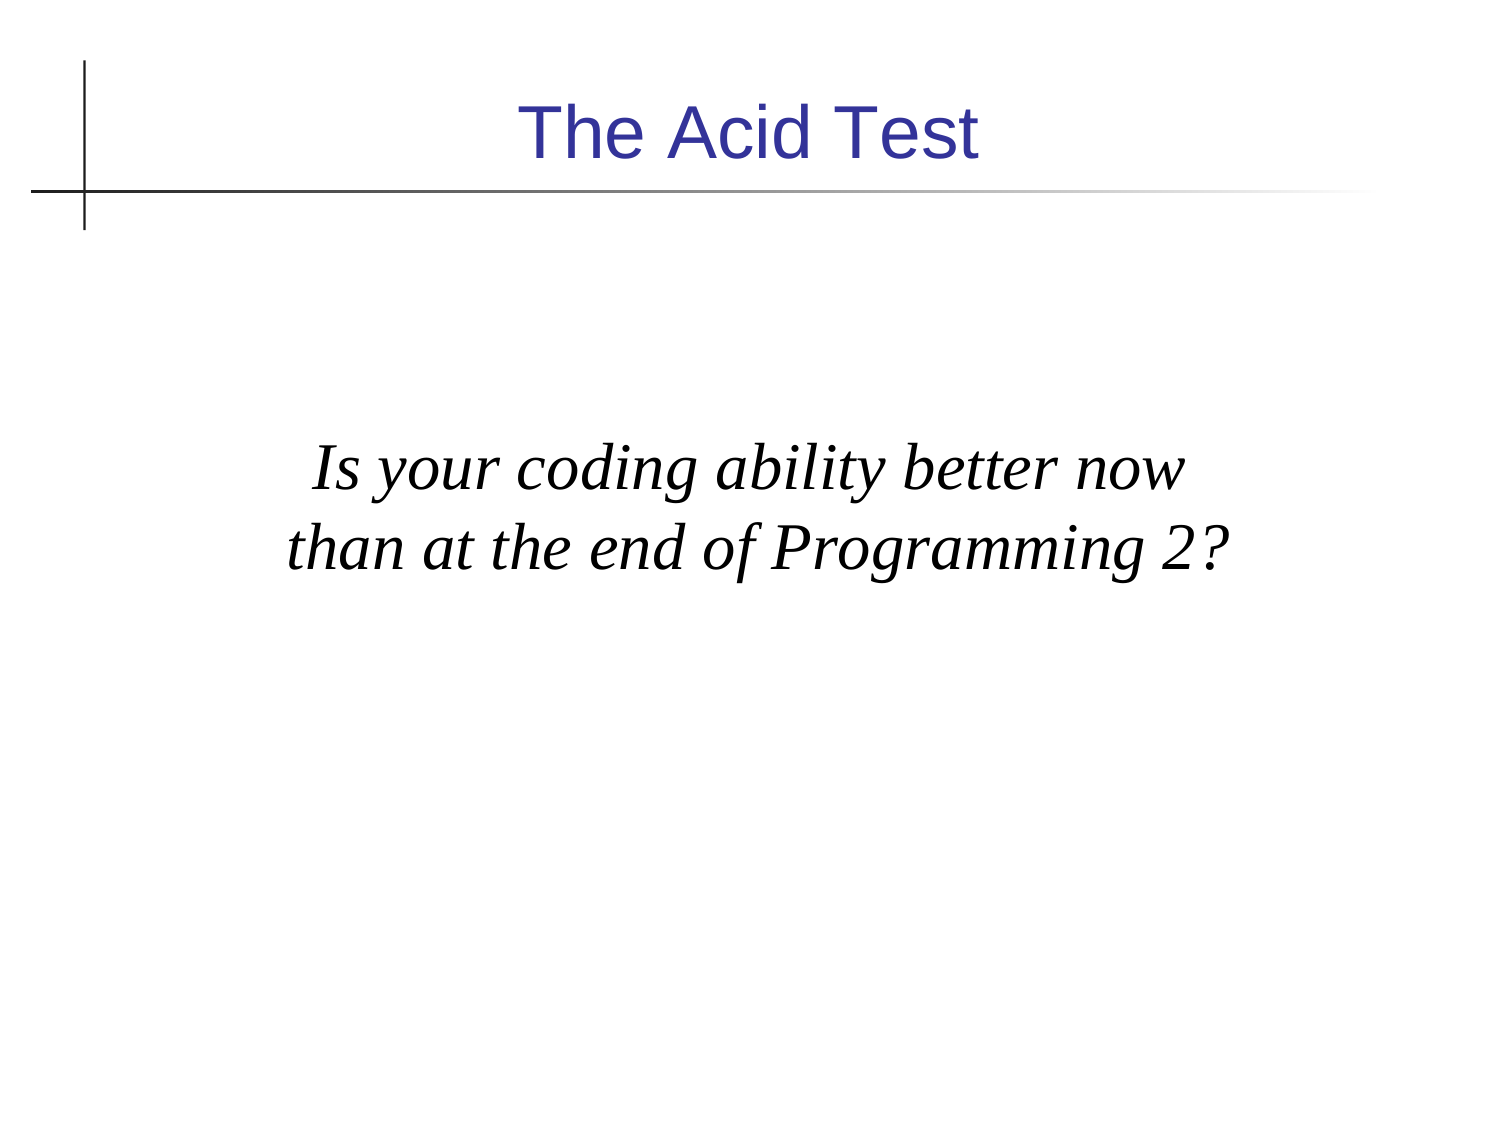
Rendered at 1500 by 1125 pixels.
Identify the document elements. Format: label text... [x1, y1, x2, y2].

list Is your coding ability better now than at the end of Programming 2? [110, 229, 1408, 960]
title The Acid Test [100, 42, 1397, 182]
